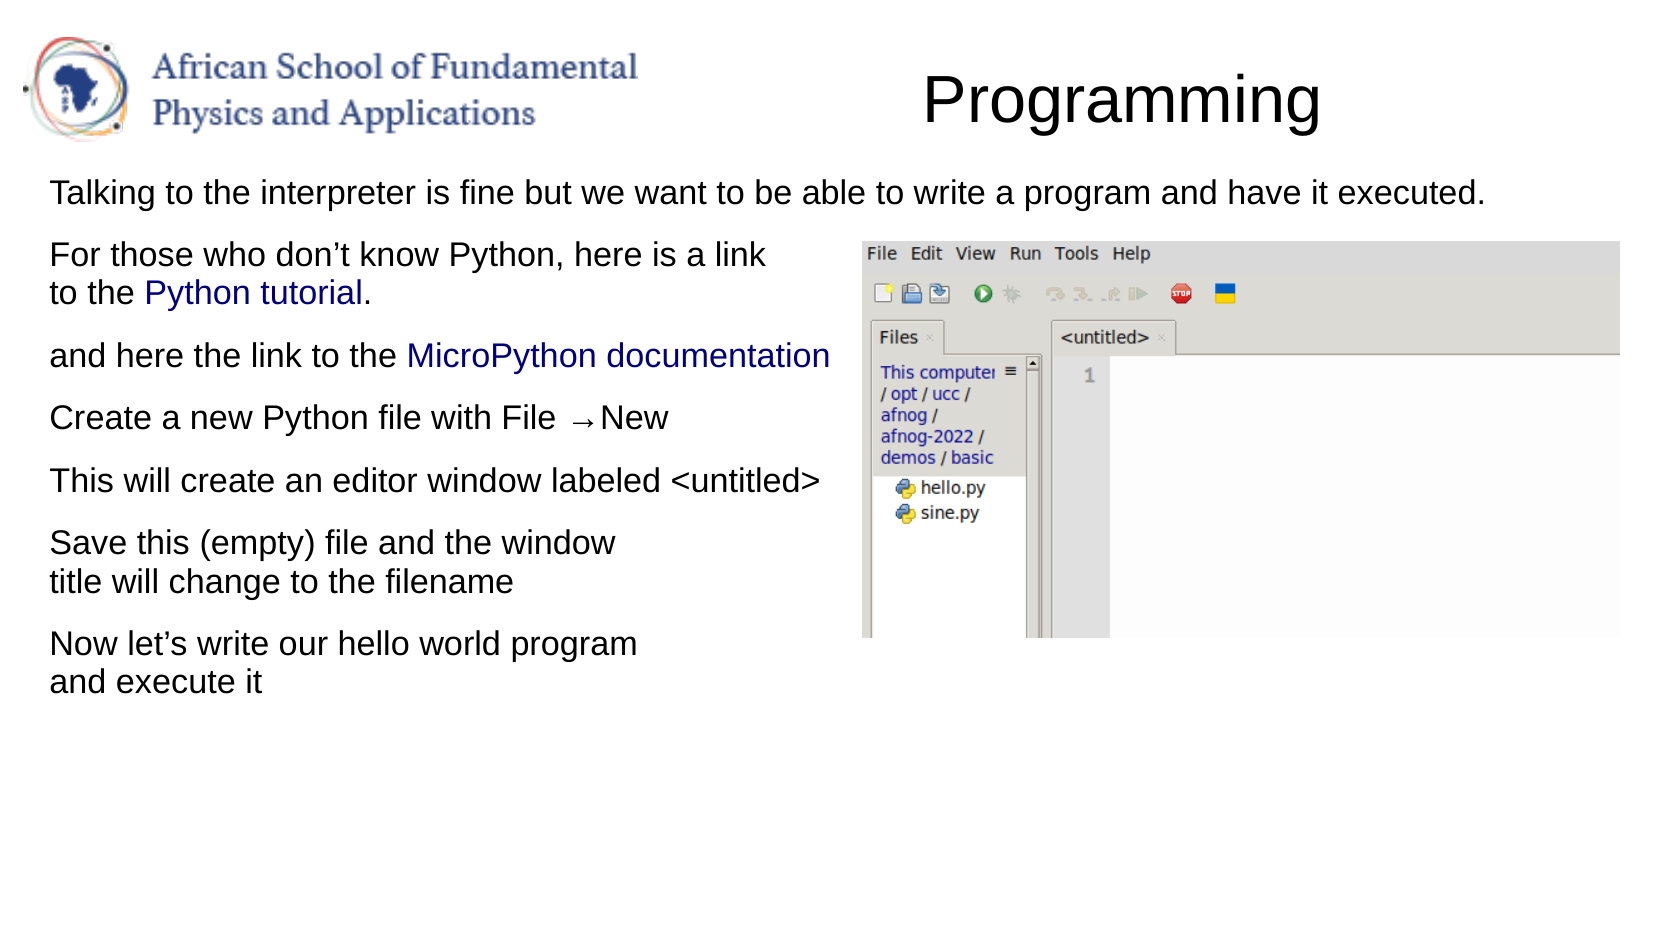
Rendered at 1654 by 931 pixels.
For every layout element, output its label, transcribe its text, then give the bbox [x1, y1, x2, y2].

picture [862, 241, 1620, 638]
title Programming [635, 21, 1610, 177]
list Talking to the interpreter is fine but we want to be able to write a program and have it executed. For those who don’t know Python, here is a link to the Python tutorial. and here the link to the MicroPython documentation Create a new Python file with File →New This will create an editor window labeled <untitled> Save this (empty) file and the window title will change to the filename Now let’s write our hello world program and execute it [49, 173, 1538, 713]
picture [23, 37, 635, 142]
